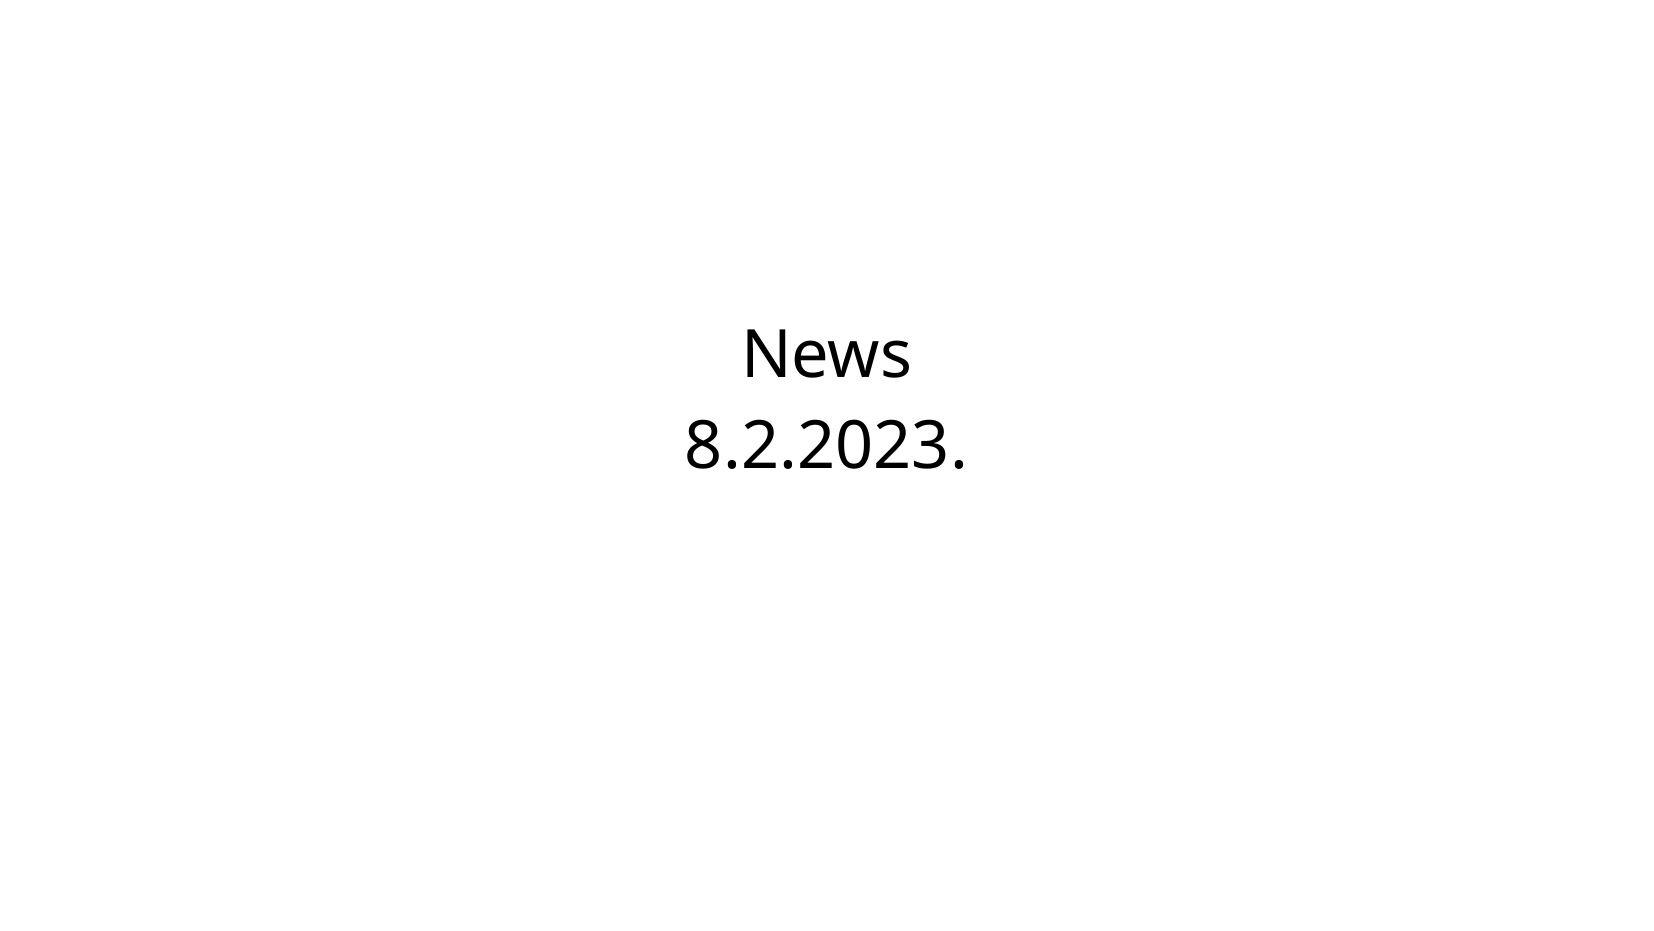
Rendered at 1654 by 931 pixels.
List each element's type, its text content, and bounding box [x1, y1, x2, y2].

text_box News 8.2.2023. [82, 37, 1571, 757]
